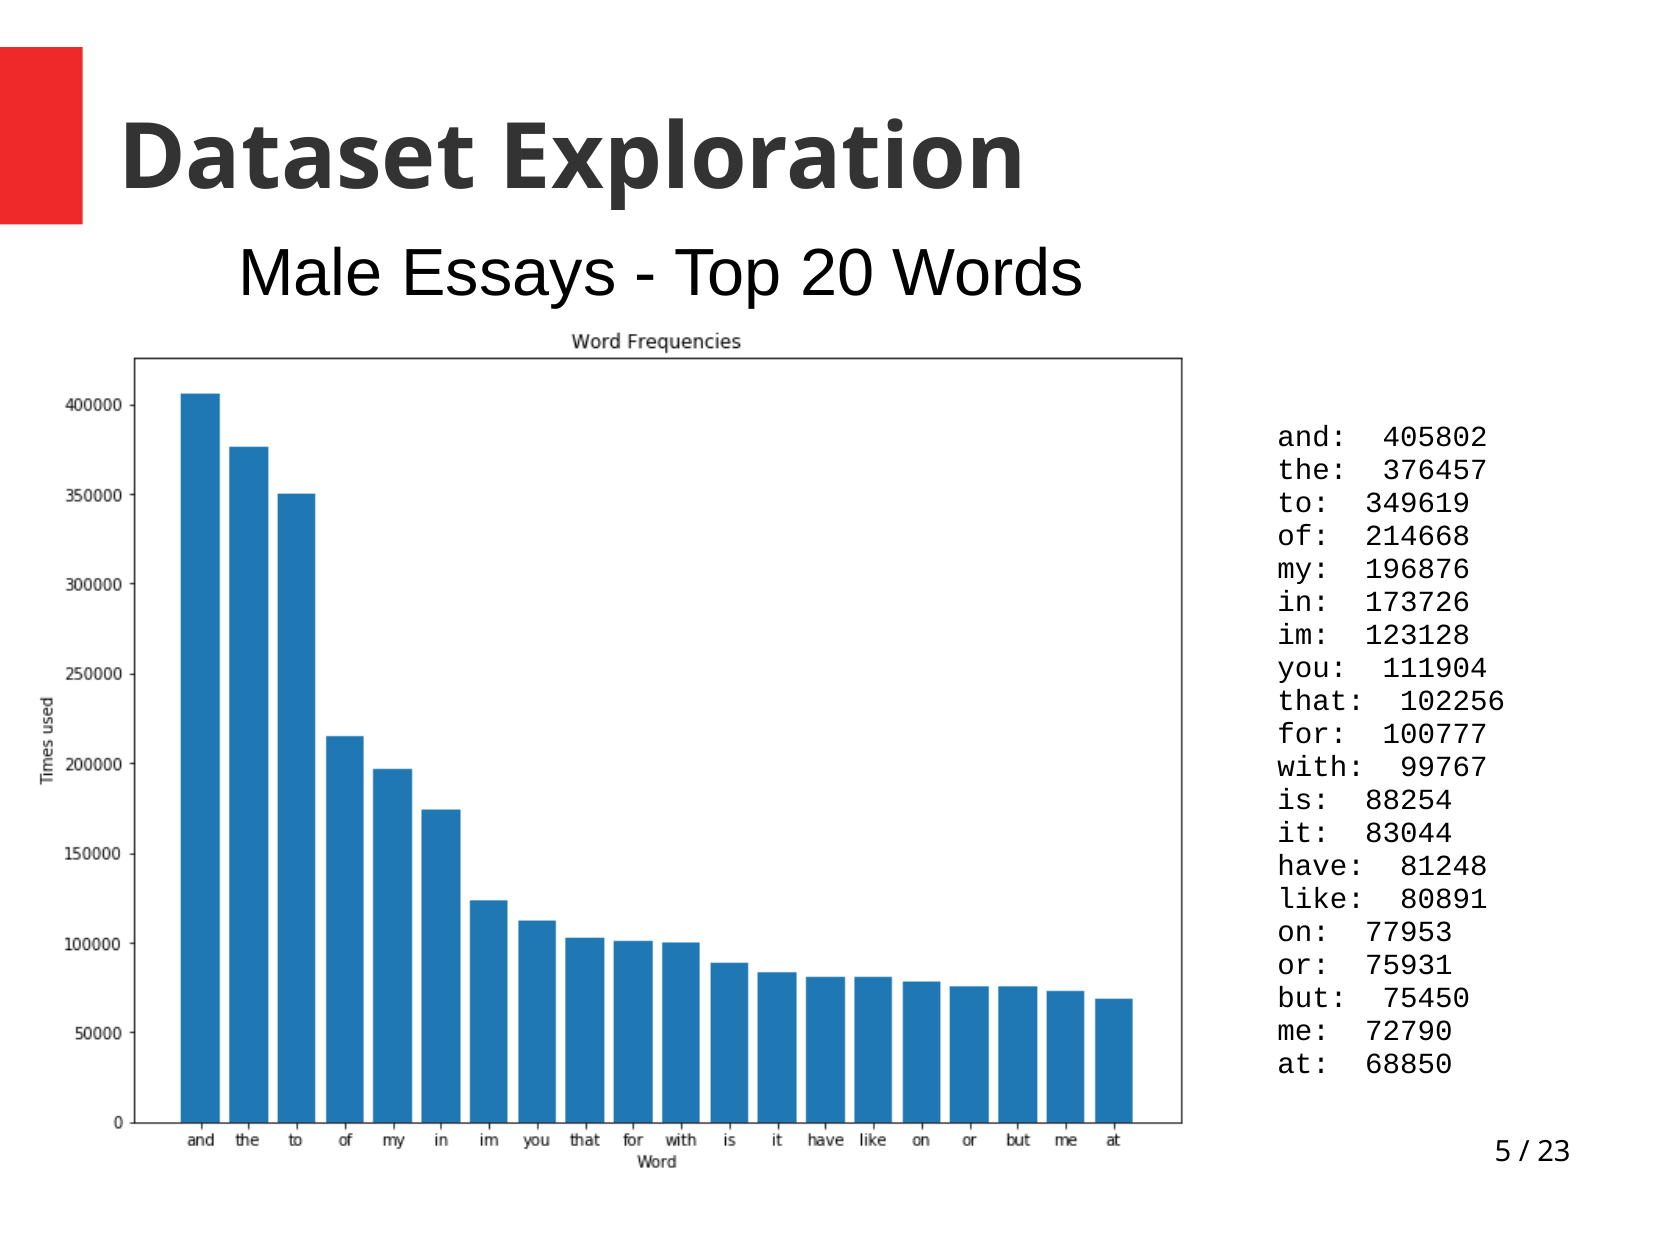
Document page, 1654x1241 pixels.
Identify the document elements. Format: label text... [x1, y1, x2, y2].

title Dataset Exploration [118, 49, 1571, 257]
text_box and: 405802 the: 376457 to: 349619 of: 214668 my: 196876 in: 173726 im: 123128 you: 111904 that: 102256 for: 100777 with: 99767 is: 88254 it: 83044 have: 81248 like: 80891 on: 77953 or: 75931 but: 75450 me: 72790 at: 68850 [1262, 415, 1546, 1096]
text_box Male Essays - Top 20 Words [223, 227, 1199, 393]
picture [31, 322, 1197, 1182]
